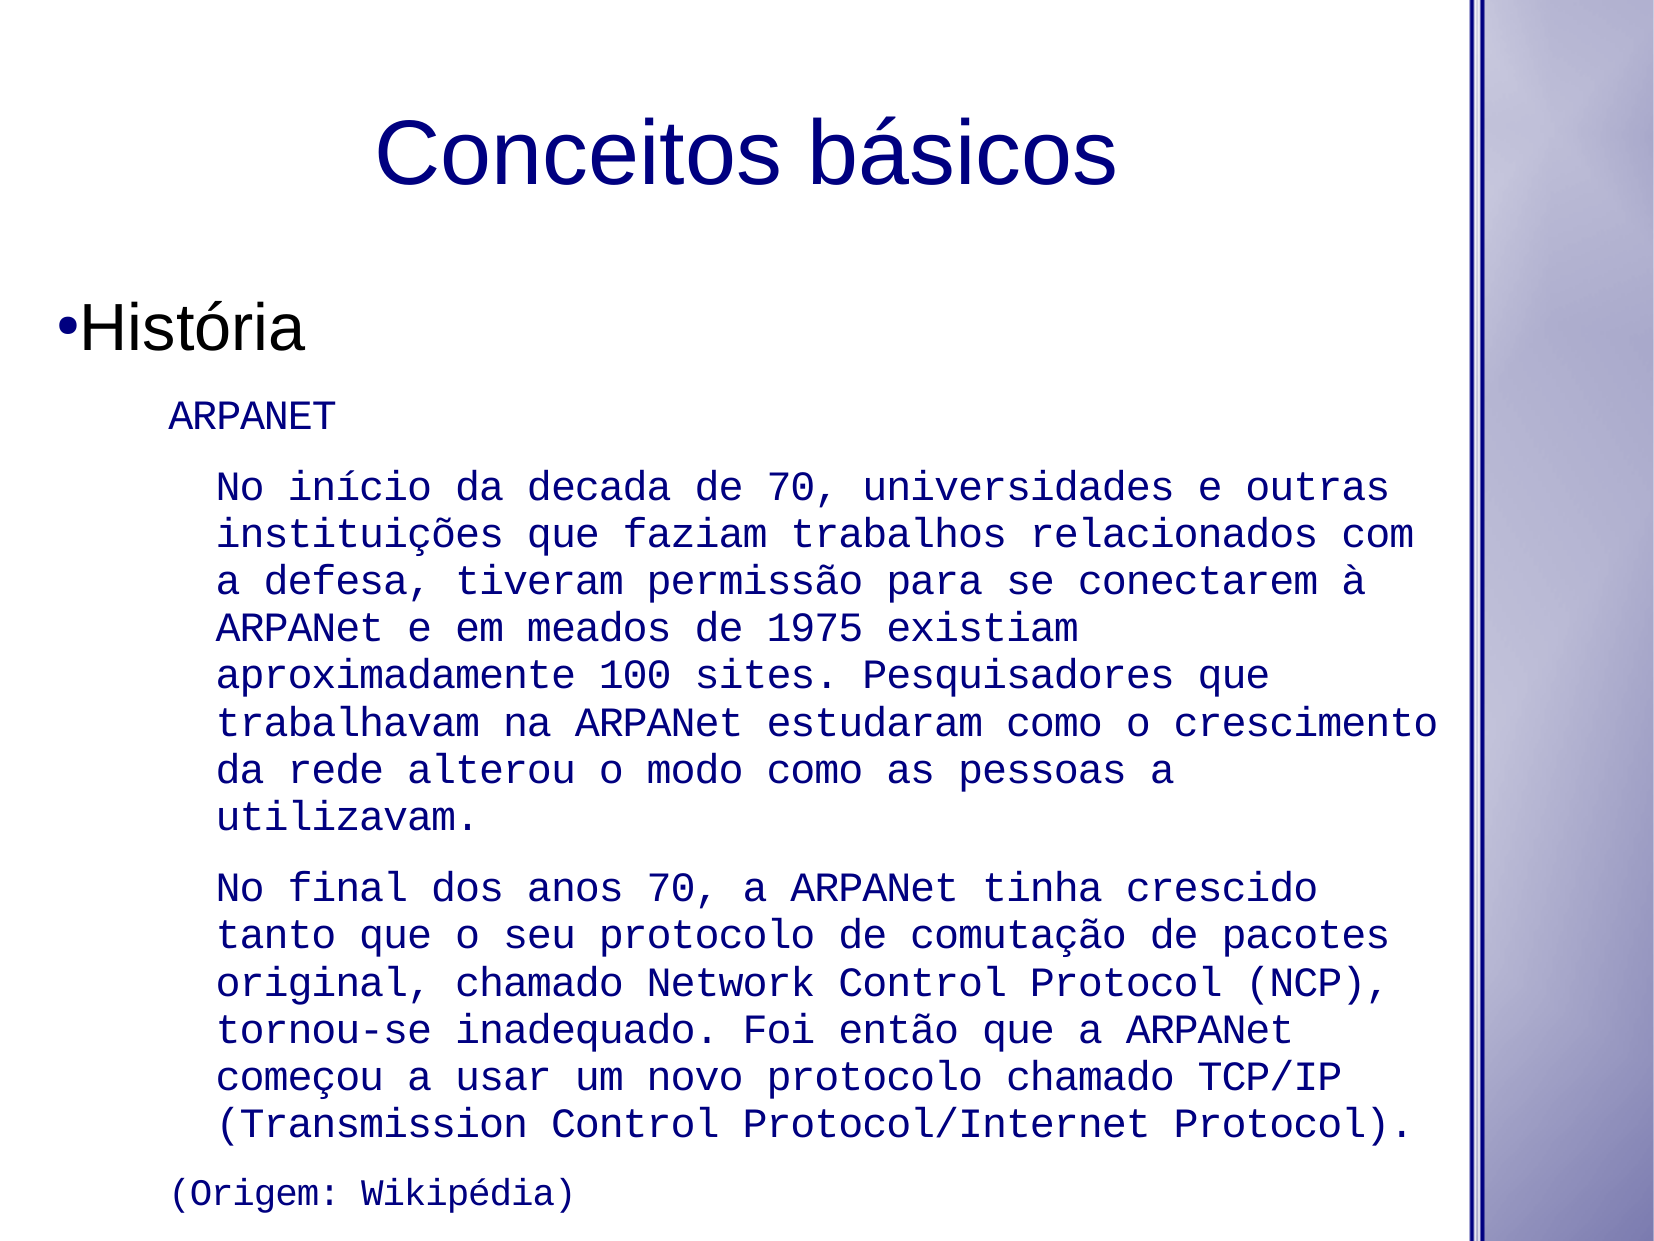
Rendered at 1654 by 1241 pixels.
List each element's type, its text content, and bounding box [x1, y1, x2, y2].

title Conceitos básicos [47, 49, 1447, 257]
list História ARPANET No início da decada de 70, universidades e outras instituições que faziam trabalhos relacionados com a defesa, tiveram permissão para se conectarem à ARPANet e em meados de 1975 existiam aproximadamente 100 sites. Pesquisadores que trabalhavam na ARPANet estudaram como o crescimento da rede alterou o modo como as pessoas a utilizavam. No final dos anos 70, a ARPANet tinha crescido tanto que o seu protocolo de comutação de pacotes original, chamado Network Control Protocol (NCP), tornou-se inadequado. Foi então que a ARPANet começou a usar um novo protocolo chamado TCP/IP (Transmission Control Protocol/Internet Protocol). (Origem: Wikipédia) [47, 290, 1447, 1217]
picture [0, 0, 1654, 1241]
